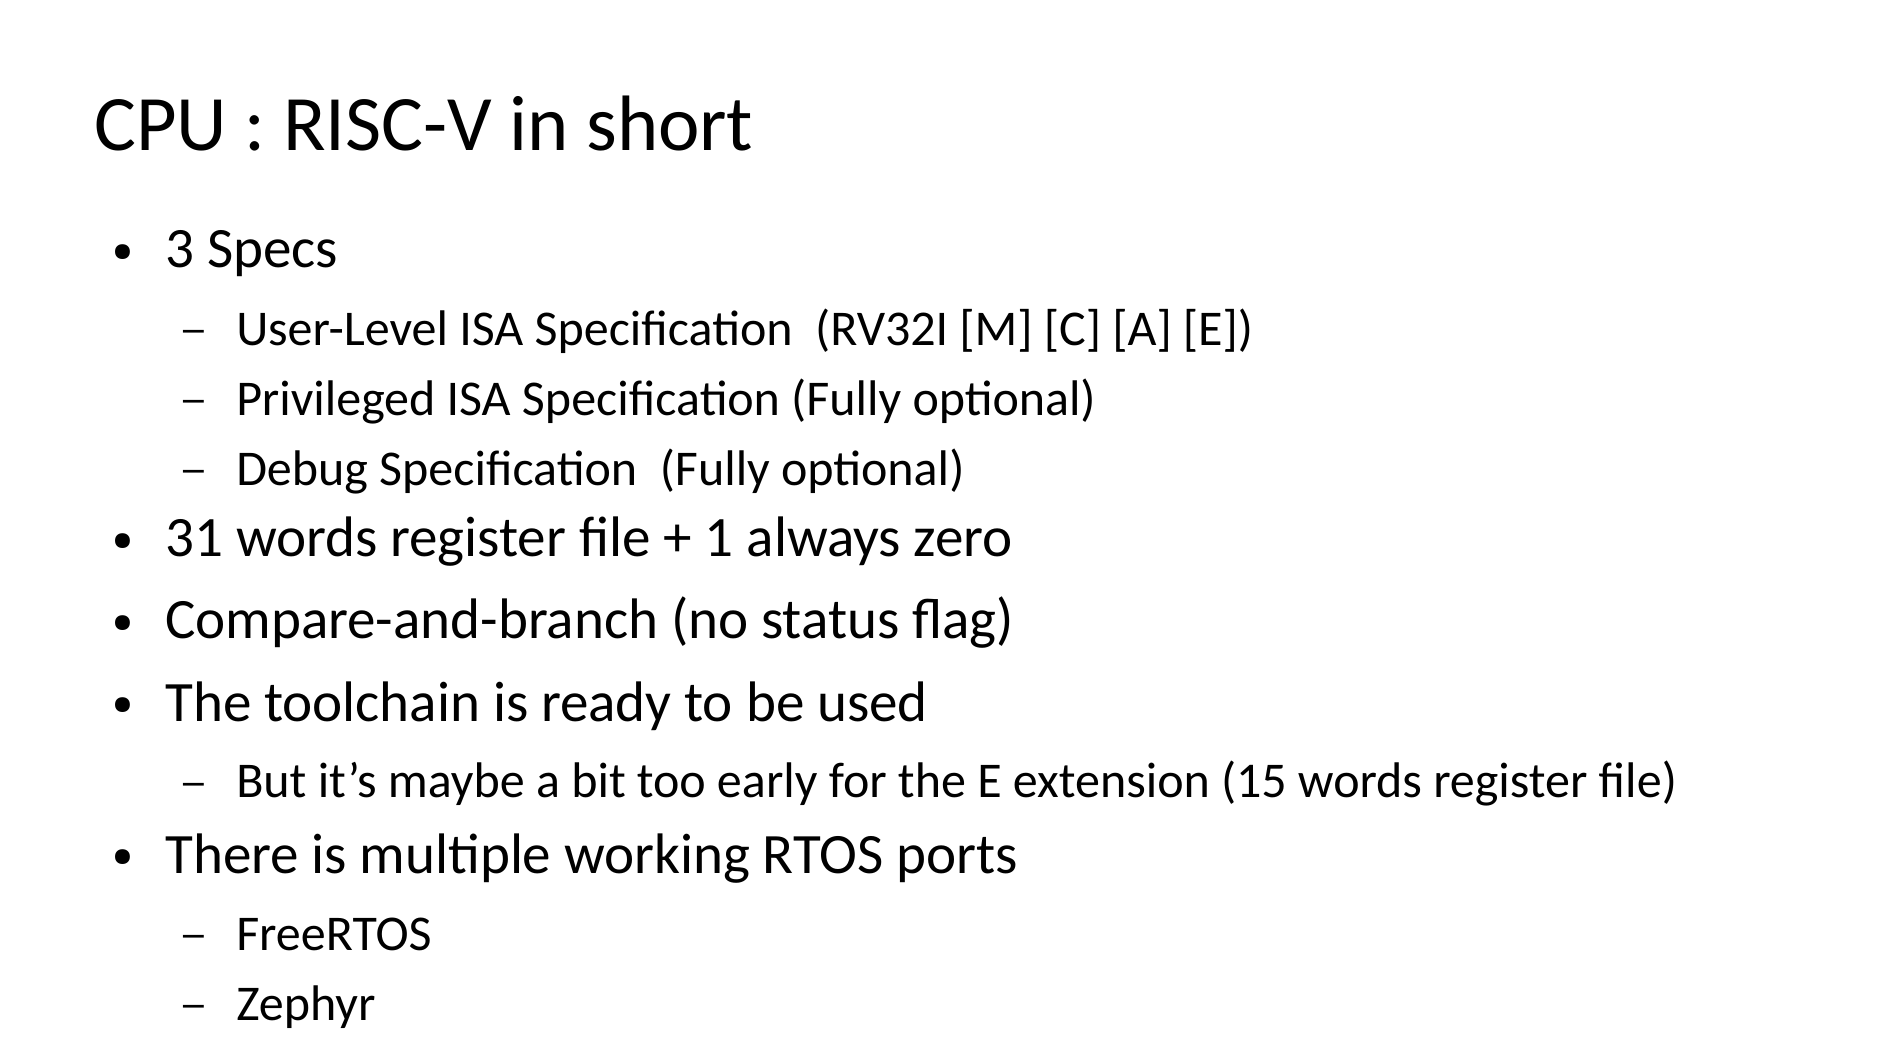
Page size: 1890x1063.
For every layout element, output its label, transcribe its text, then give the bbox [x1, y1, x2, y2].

list 3 Specs User-Level ISA Specification (RV32I [M] [C] [A] [E]) Privileged ISA Specification (Fully optional) Debug Specification (Fully optional) [94, 225, 1843, 513]
title CPU : RISC-V in short [94, 42, 1796, 220]
list 31 words register file + 1 always zero Compare-and-branch (no status flag) The toolchain is ready to be used But it’s maybe a bit too early for the E extension (15 words register file) There is multiple working RTOS ports FreeRTOS Zephyr ... [94, 513, 1843, 1063]
